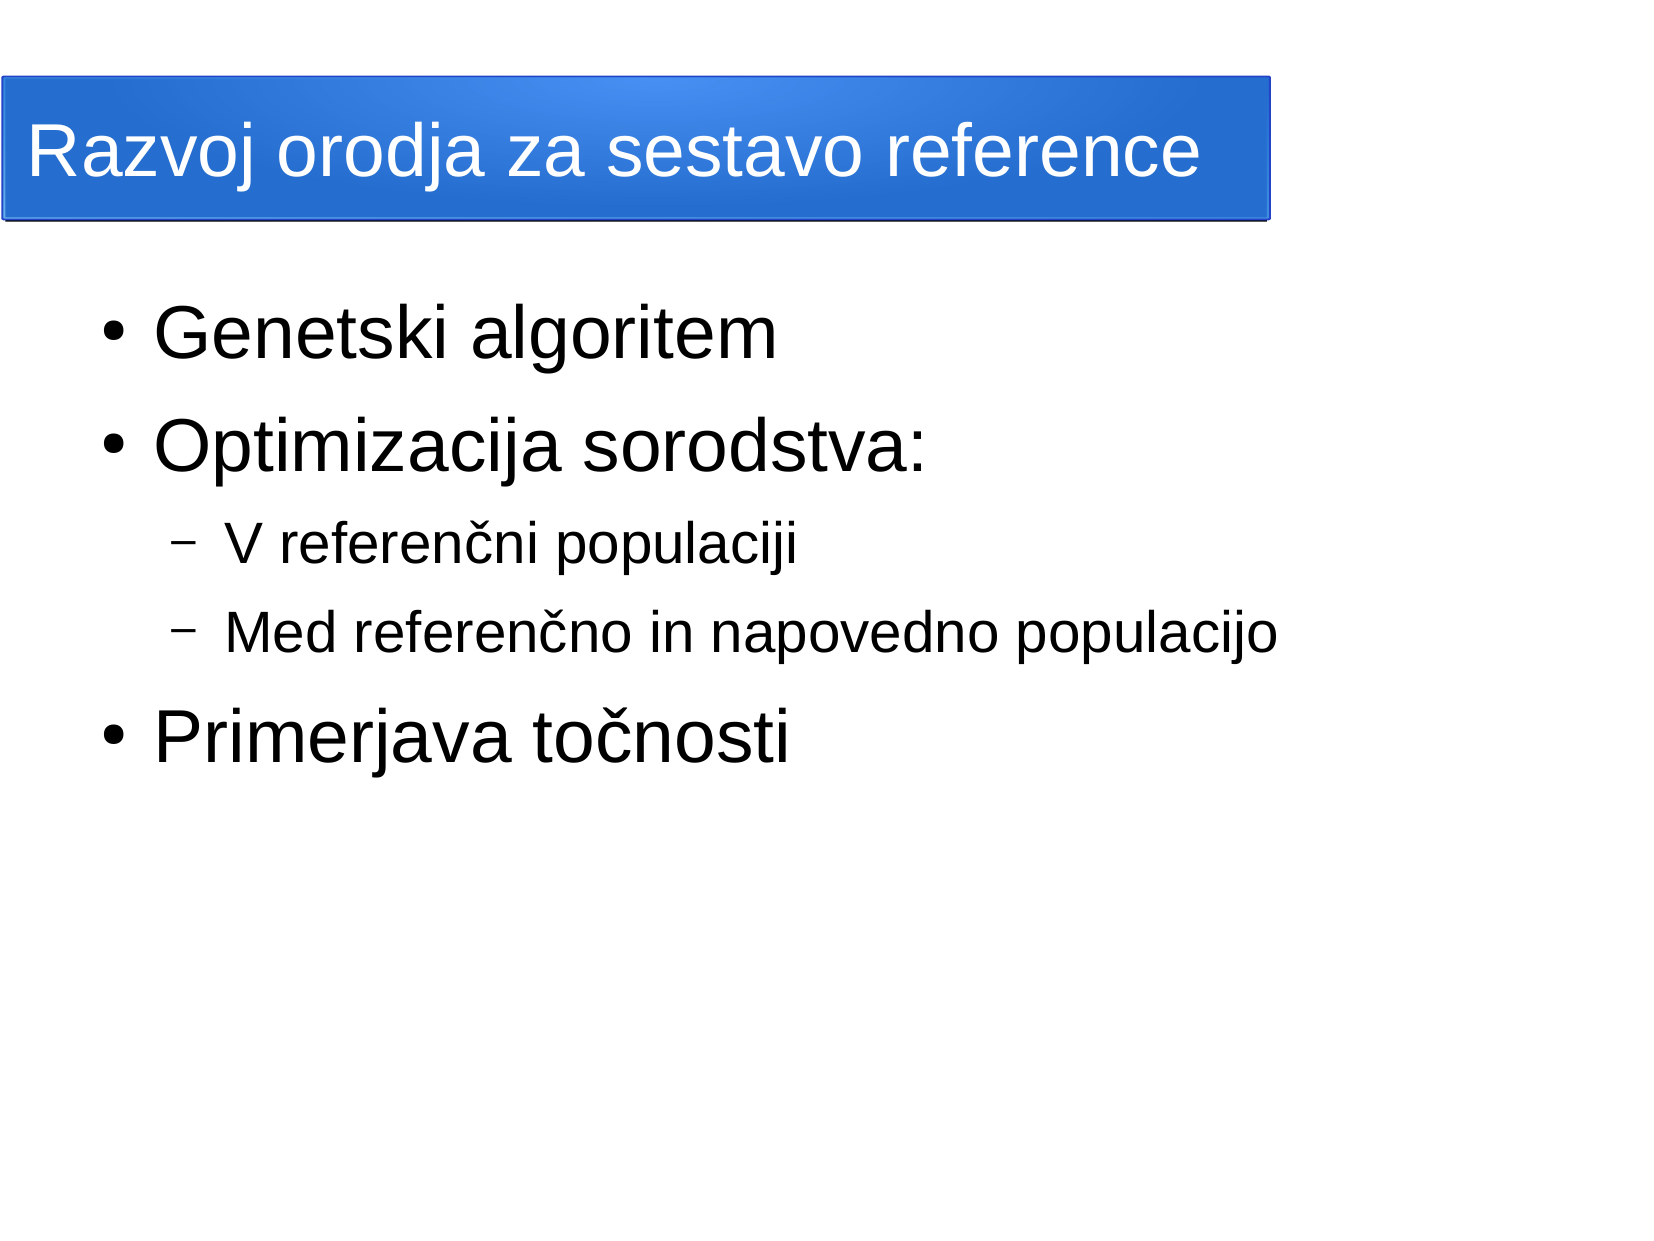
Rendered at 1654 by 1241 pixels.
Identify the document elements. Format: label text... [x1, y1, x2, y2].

title Razvoj orodja za sestavo reference [26, 90, 1246, 211]
list Genetski algoritem Optimizacija sorodstva: V referenčni populaciji Med referenčno in napovedno populacijo Primerjava točnosti [82, 290, 1571, 1010]
